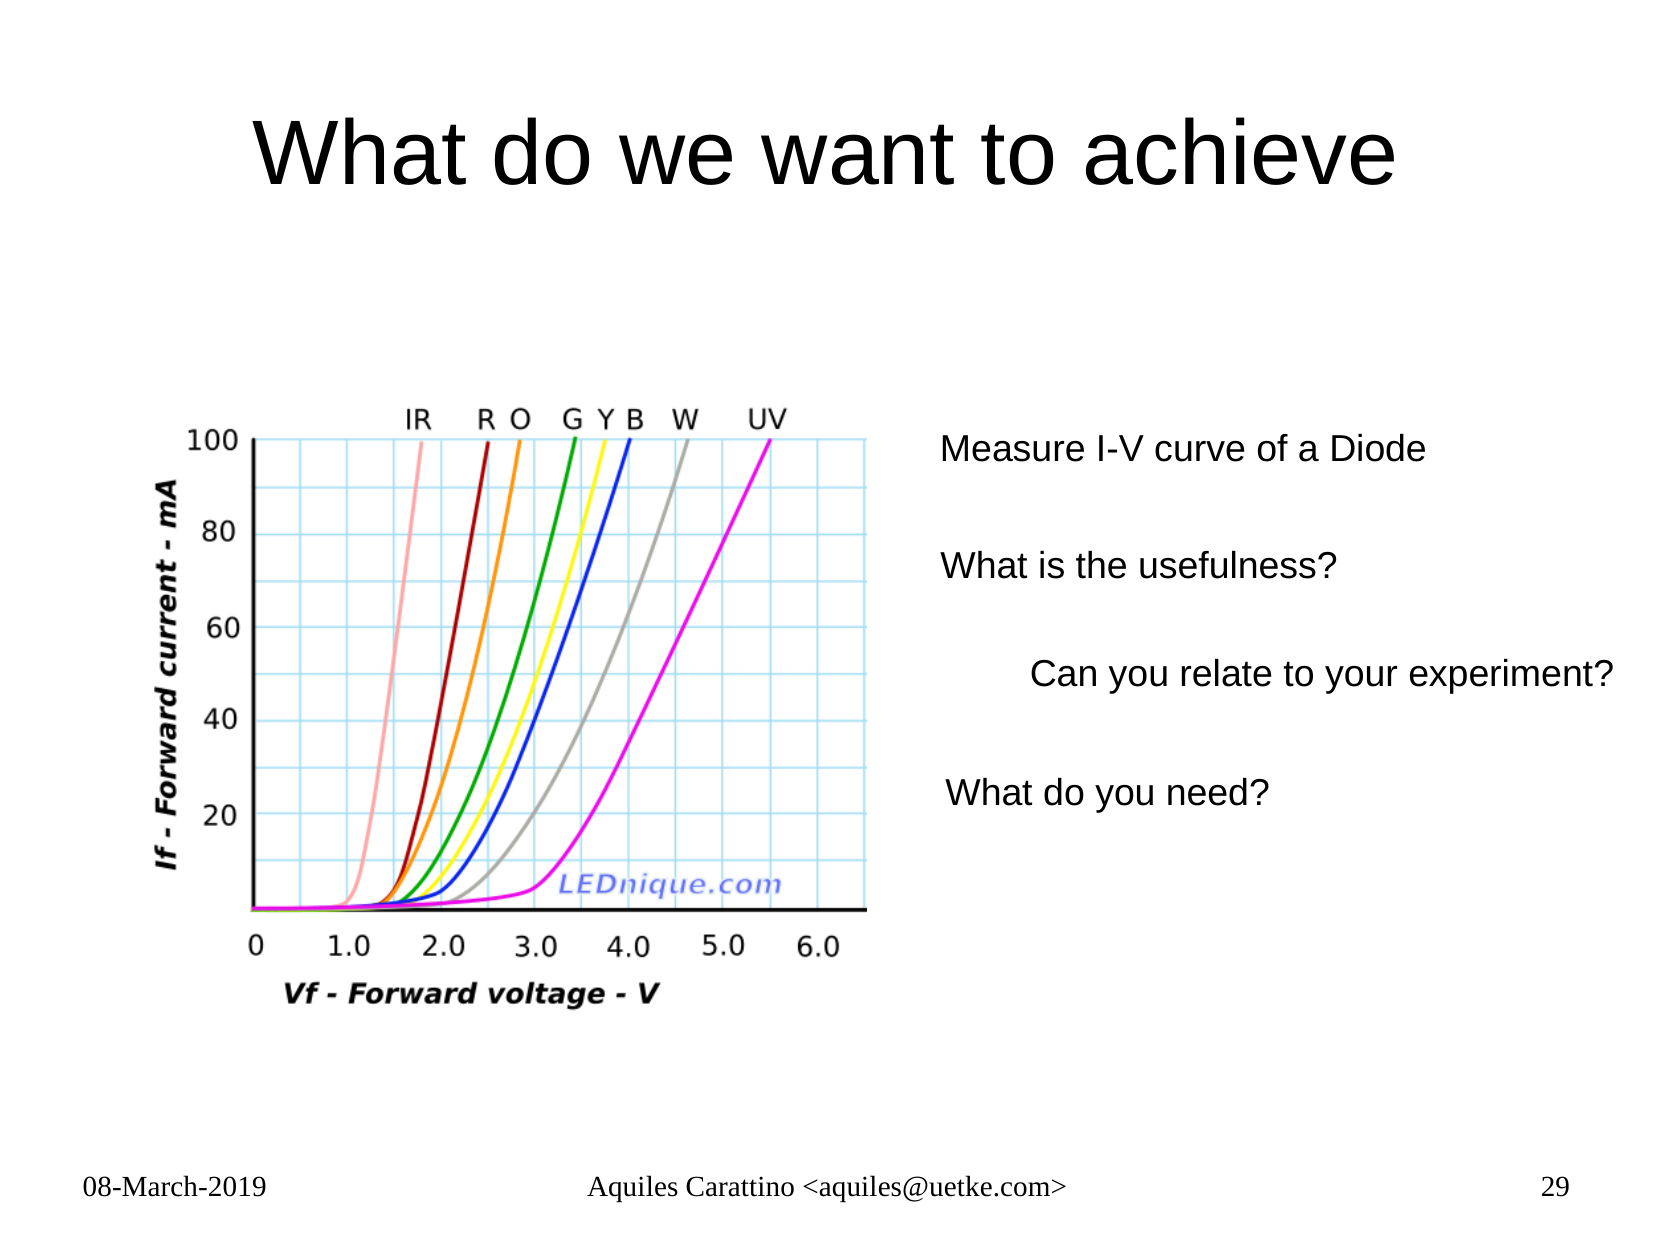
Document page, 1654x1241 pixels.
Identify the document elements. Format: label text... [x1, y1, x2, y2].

text_box What do you need? [930, 764, 1285, 821]
text_box Can you relate to your experiment? [1015, 645, 1630, 702]
picture [120, 384, 867, 1021]
text_box Measure I-V curve of a Diode [925, 420, 1442, 477]
text_box What is the usefulness? [925, 537, 1353, 595]
title What do we want to achieve [82, 49, 1571, 257]
